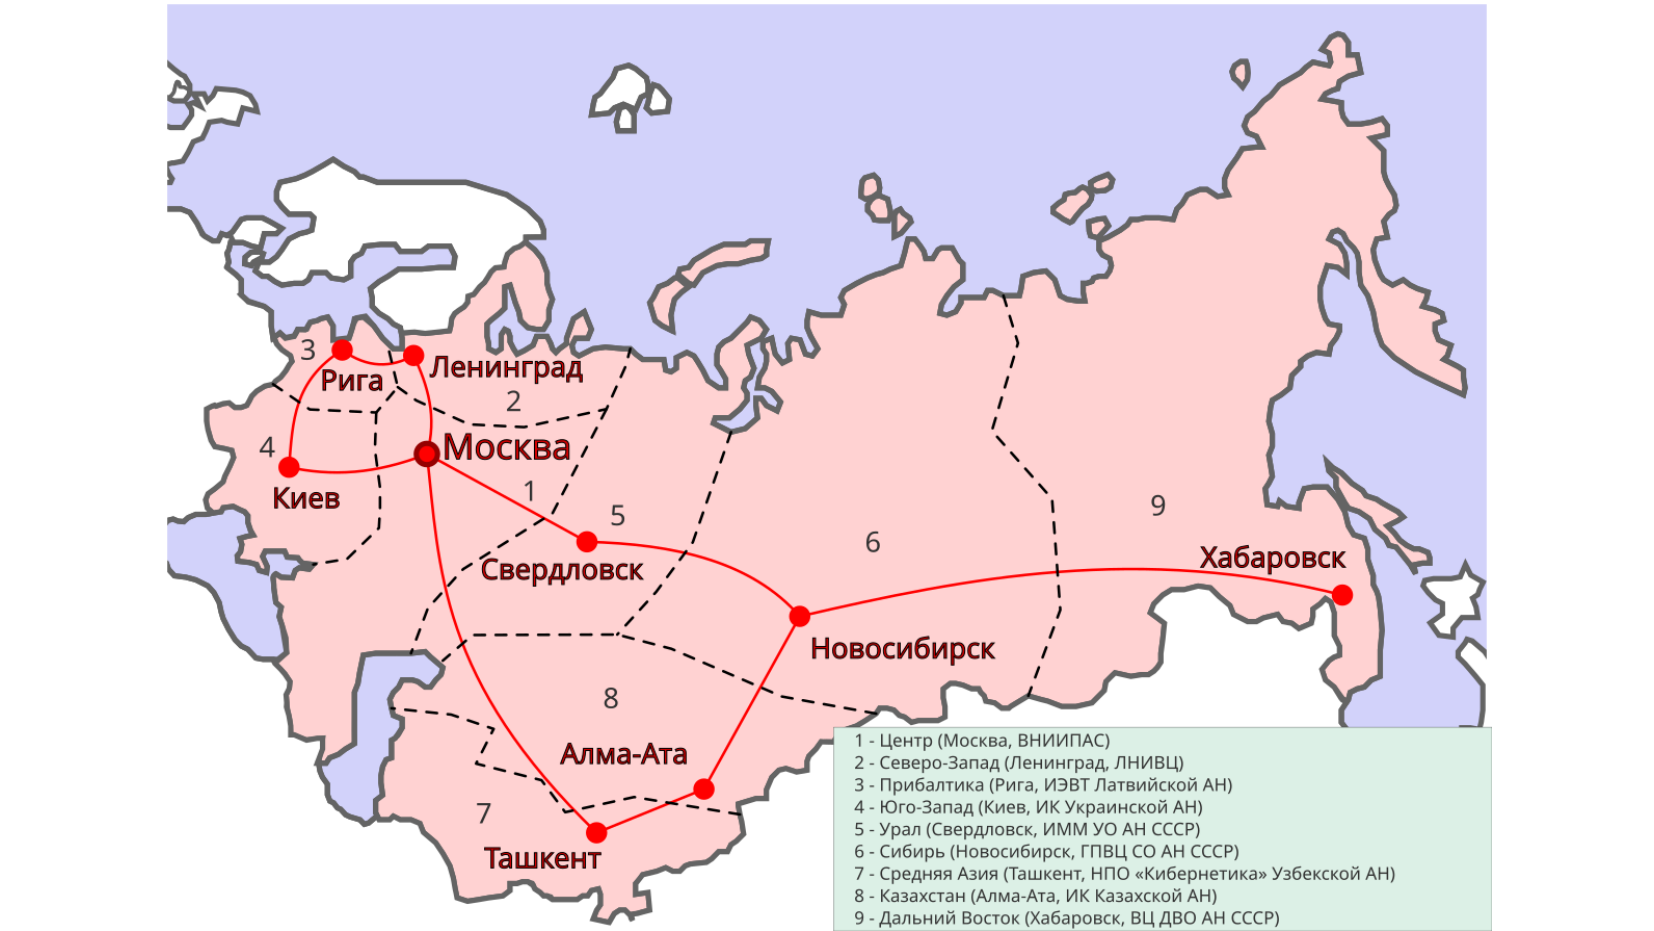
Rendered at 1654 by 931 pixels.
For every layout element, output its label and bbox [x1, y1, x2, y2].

picture [162, 0, 1492, 931]
